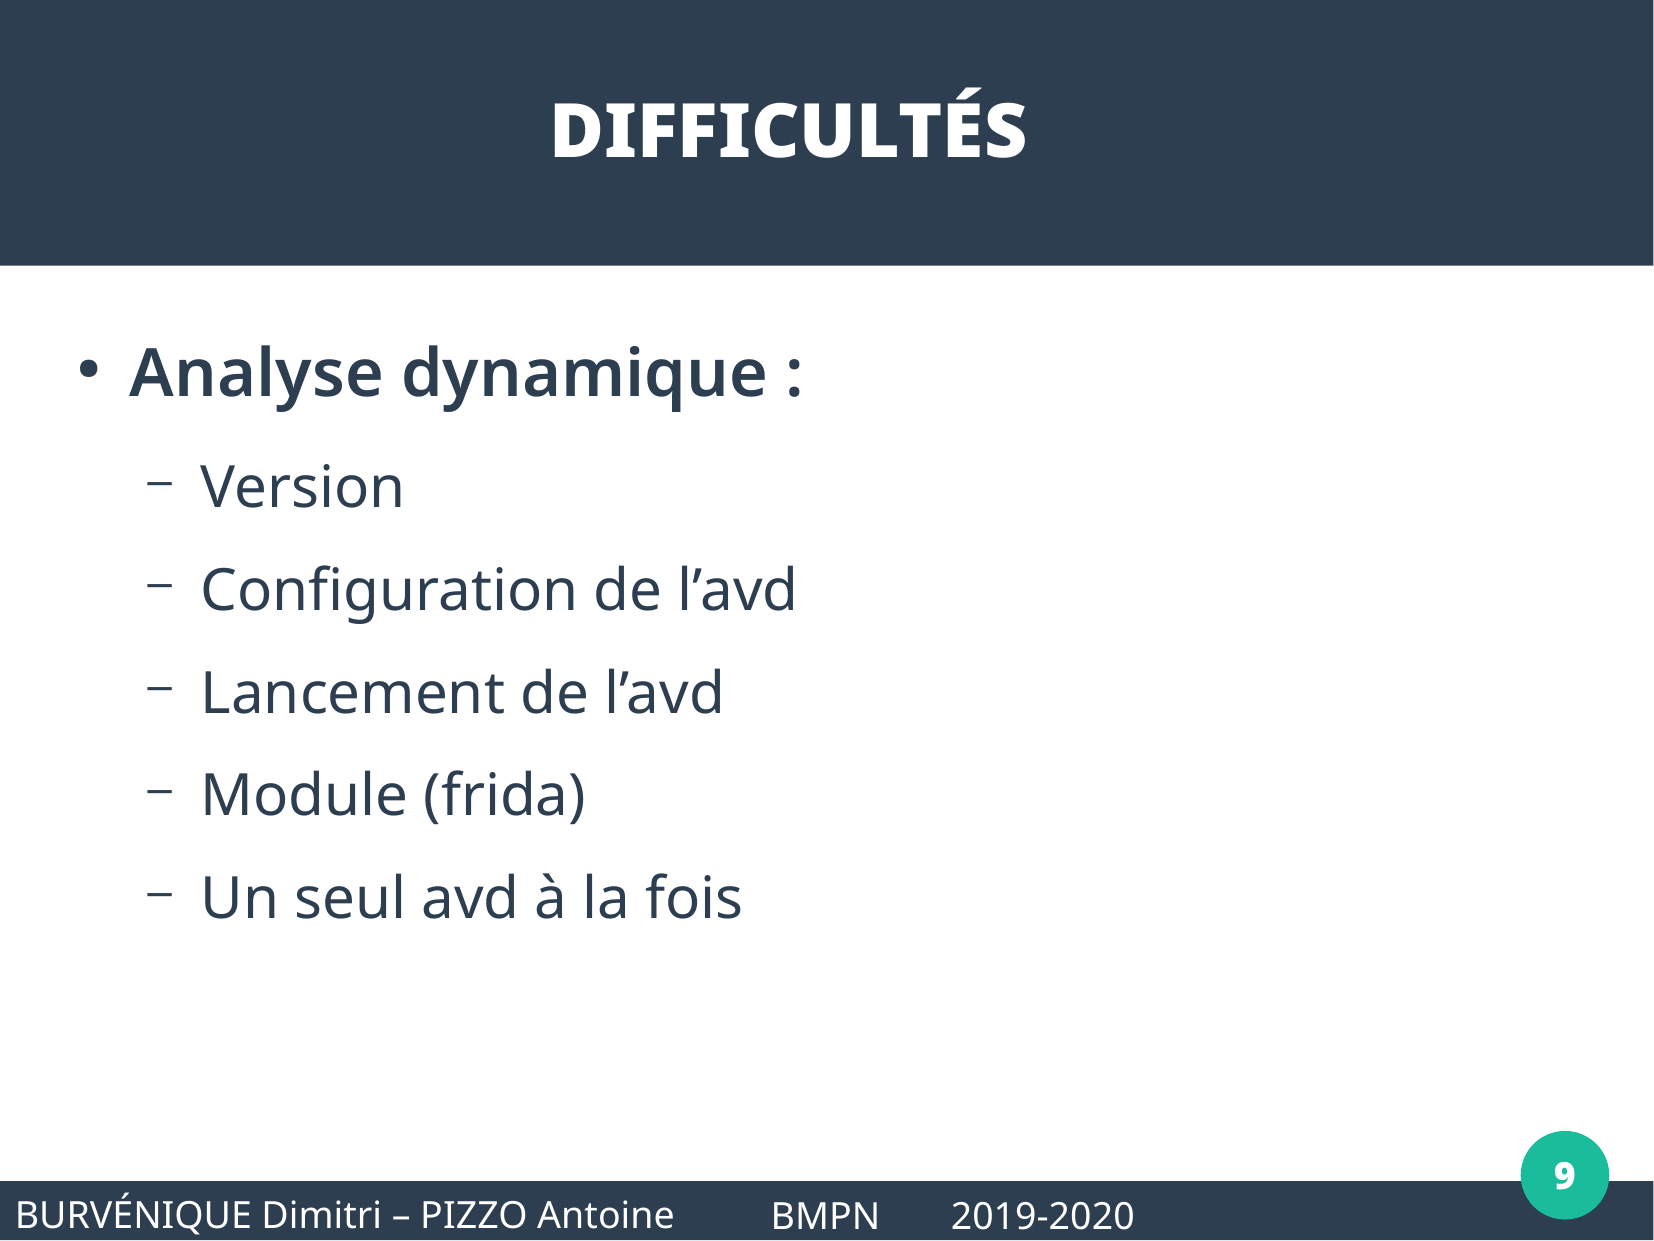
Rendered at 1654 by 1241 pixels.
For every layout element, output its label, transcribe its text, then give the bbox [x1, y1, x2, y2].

list Analyse dynamique : Version Configuration de l’avd Lancement de l’avd Module (frida) Un seul avd à la fois [59, 324, 1595, 1152]
text_box BURVÉNIQUE Dimitri – PIZZO Antoine [0, 1181, 755, 1241]
text_box 2019-2020 [936, 1181, 1170, 1241]
text_box BMPN [755, 1181, 898, 1241]
title DIFFICULTÉS [549, 49, 1105, 207]
